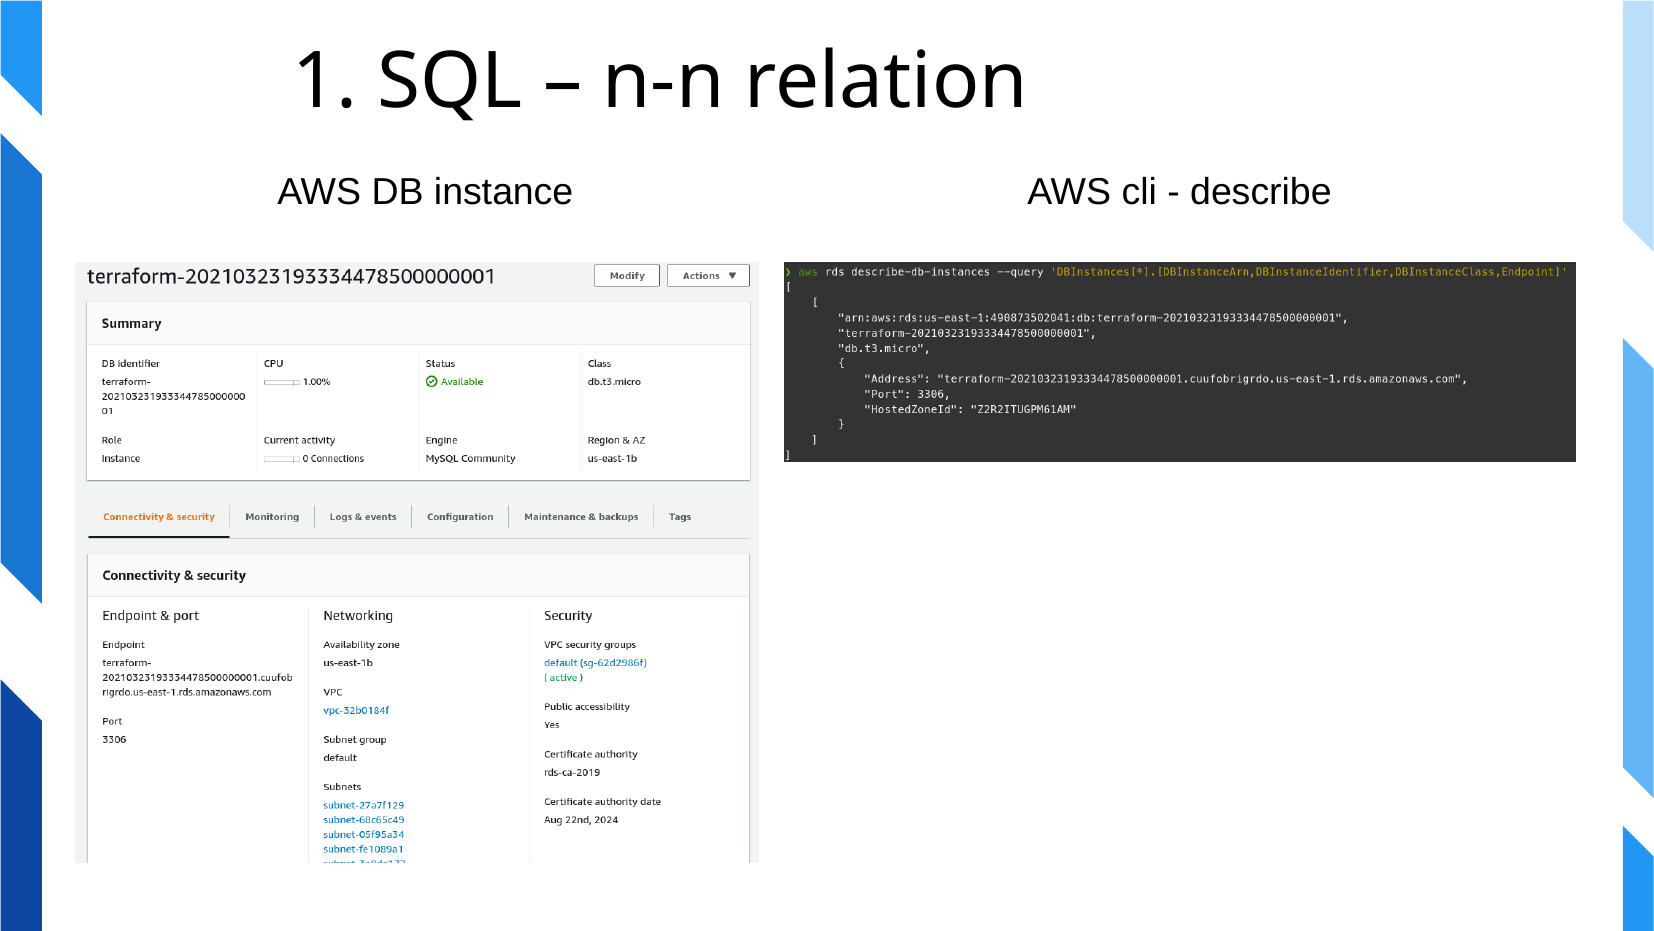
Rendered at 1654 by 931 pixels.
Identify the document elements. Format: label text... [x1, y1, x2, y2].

text_box AWS DB instance [262, 163, 638, 262]
text_box AWS cli - describe [1012, 163, 1388, 262]
picture [75, 262, 759, 863]
title 1. SQL – n-n relation [82, 0, 1238, 169]
picture [784, 262, 1576, 462]
